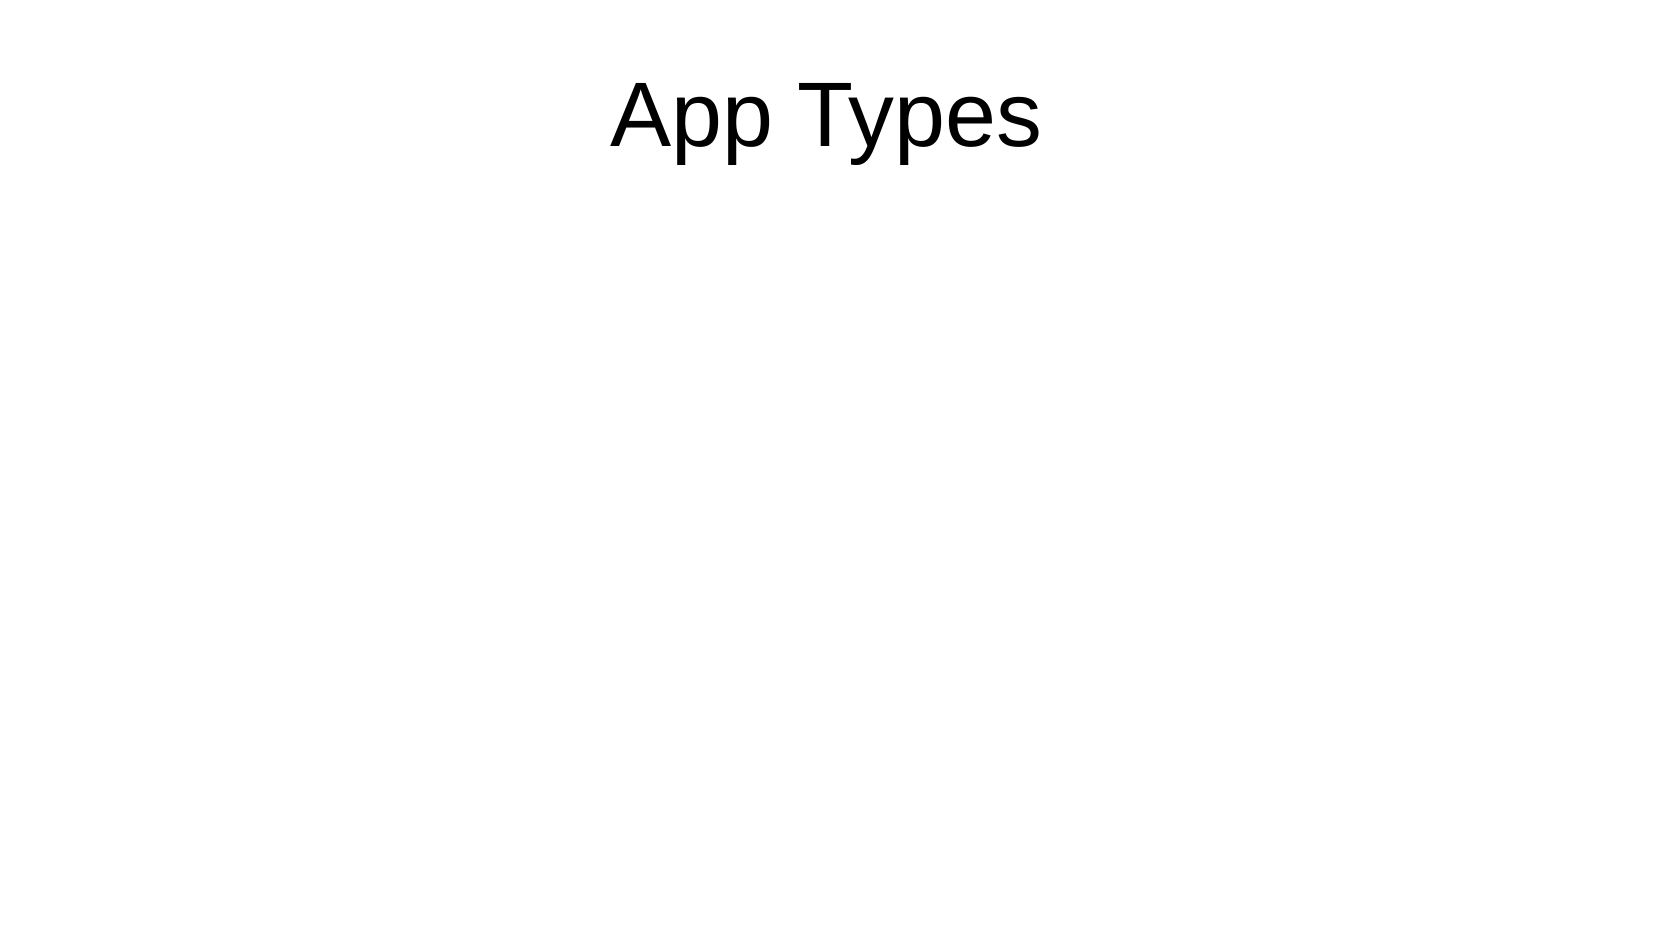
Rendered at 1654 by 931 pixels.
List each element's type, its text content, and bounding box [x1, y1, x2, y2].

title App Types [82, 37, 1571, 193]
